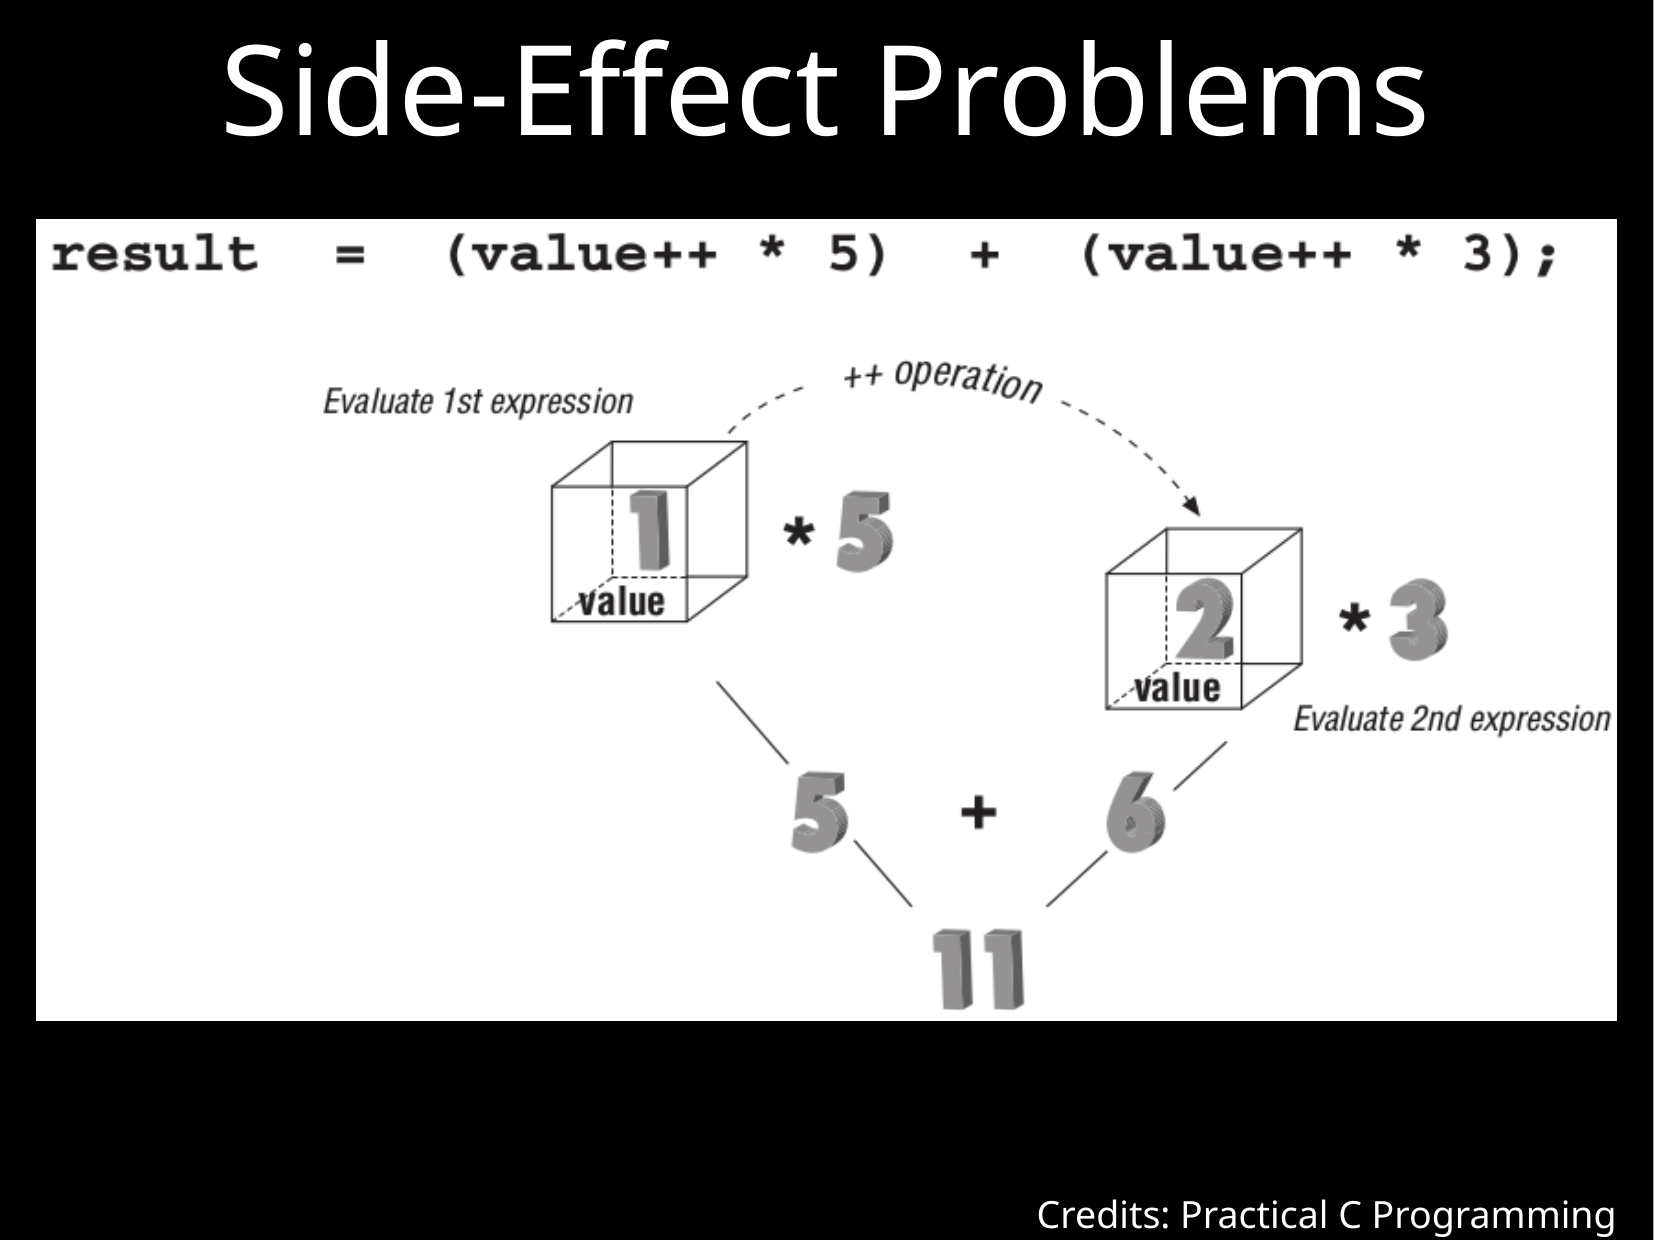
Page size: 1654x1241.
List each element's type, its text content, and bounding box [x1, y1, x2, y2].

text_box Side-Effect Problems [206, 0, 1448, 171]
text_box Credits: Practical C Programming [1021, 1181, 1643, 1241]
picture [36, 219, 1617, 1021]
